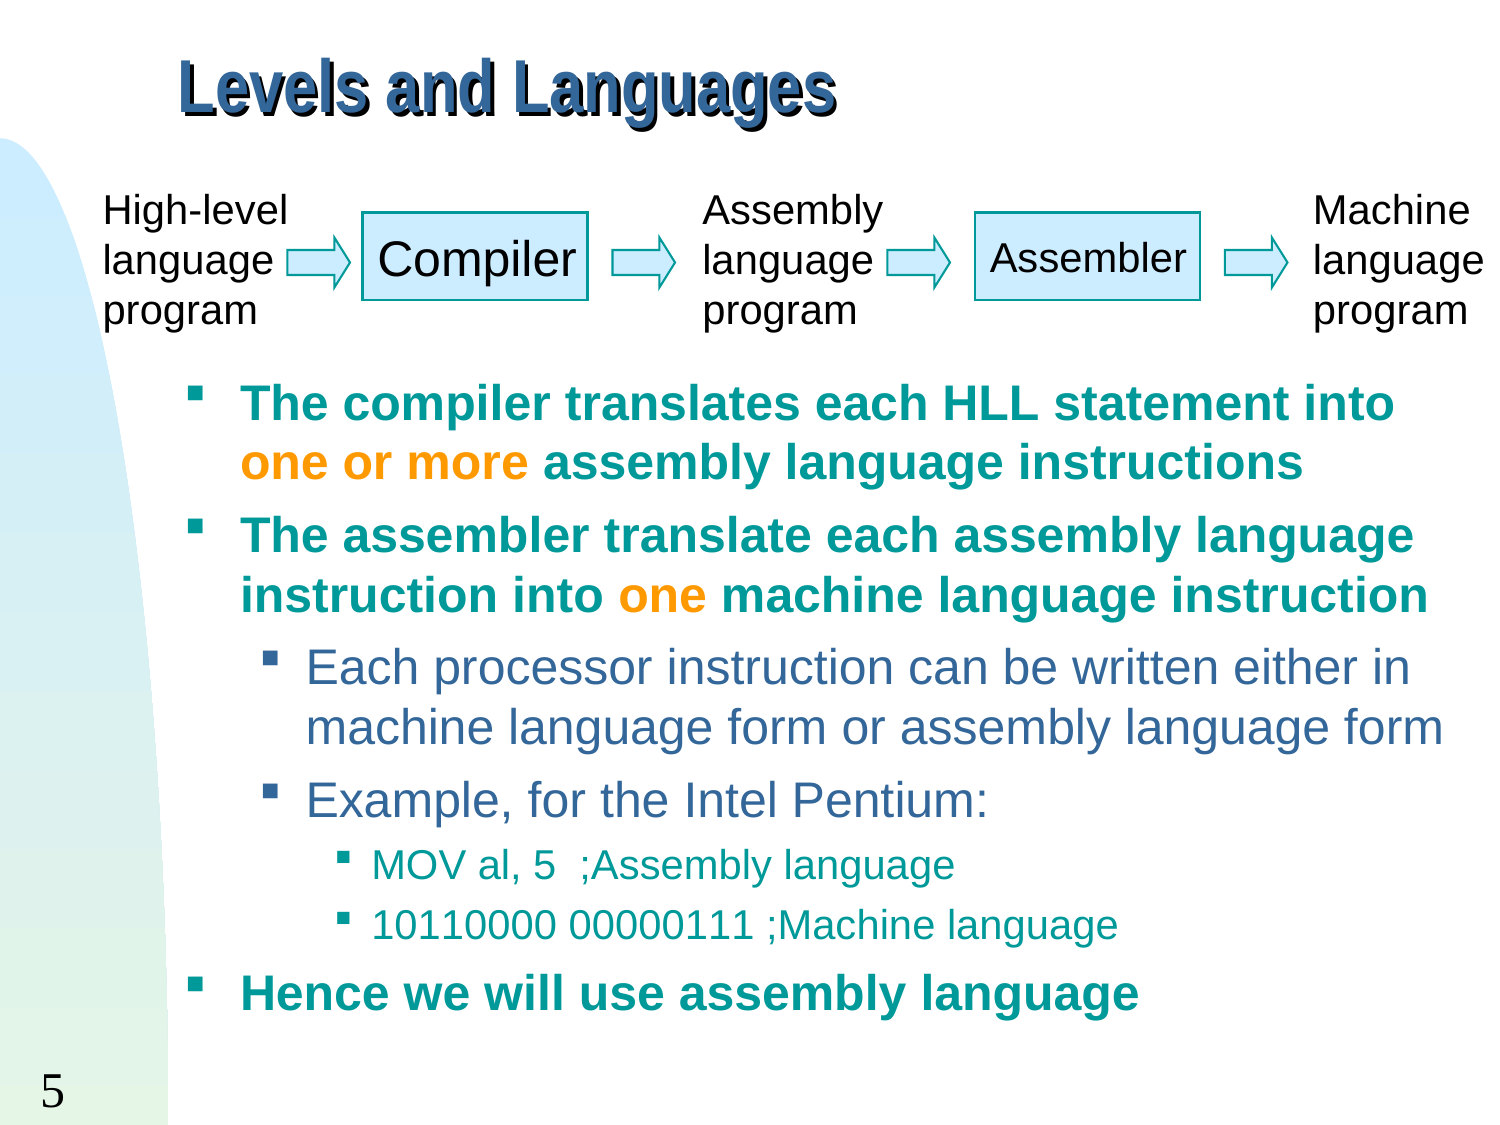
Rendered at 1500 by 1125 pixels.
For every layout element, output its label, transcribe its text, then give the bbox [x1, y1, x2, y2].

list The compiler translates each HLL statement into one or more assembly language instructions The assembler translate each assembly language instruction into one machine language instruction Each processor instruction can be written either in machine language form or assembly language form Example, for the Intel Pentium: MOV al, 5 ;Assembly language 10110000 00000111 ;Machine language Hence we will use assembly language [168, 362, 1463, 1088]
text_box Compiler [362, 212, 588, 300]
text_box [1224, 237, 1288, 288]
text_box [887, 237, 951, 288]
text_box [287, 237, 351, 288]
text_box Machine language program [1298, 174, 1500, 341]
text_box Assembly language program [687, 174, 899, 341]
text_box Assembler [975, 212, 1201, 300]
text_box High-level language program [87, 174, 304, 341]
title Levels and Languages [162, 24, 1456, 163]
text_box [612, 237, 676, 288]
